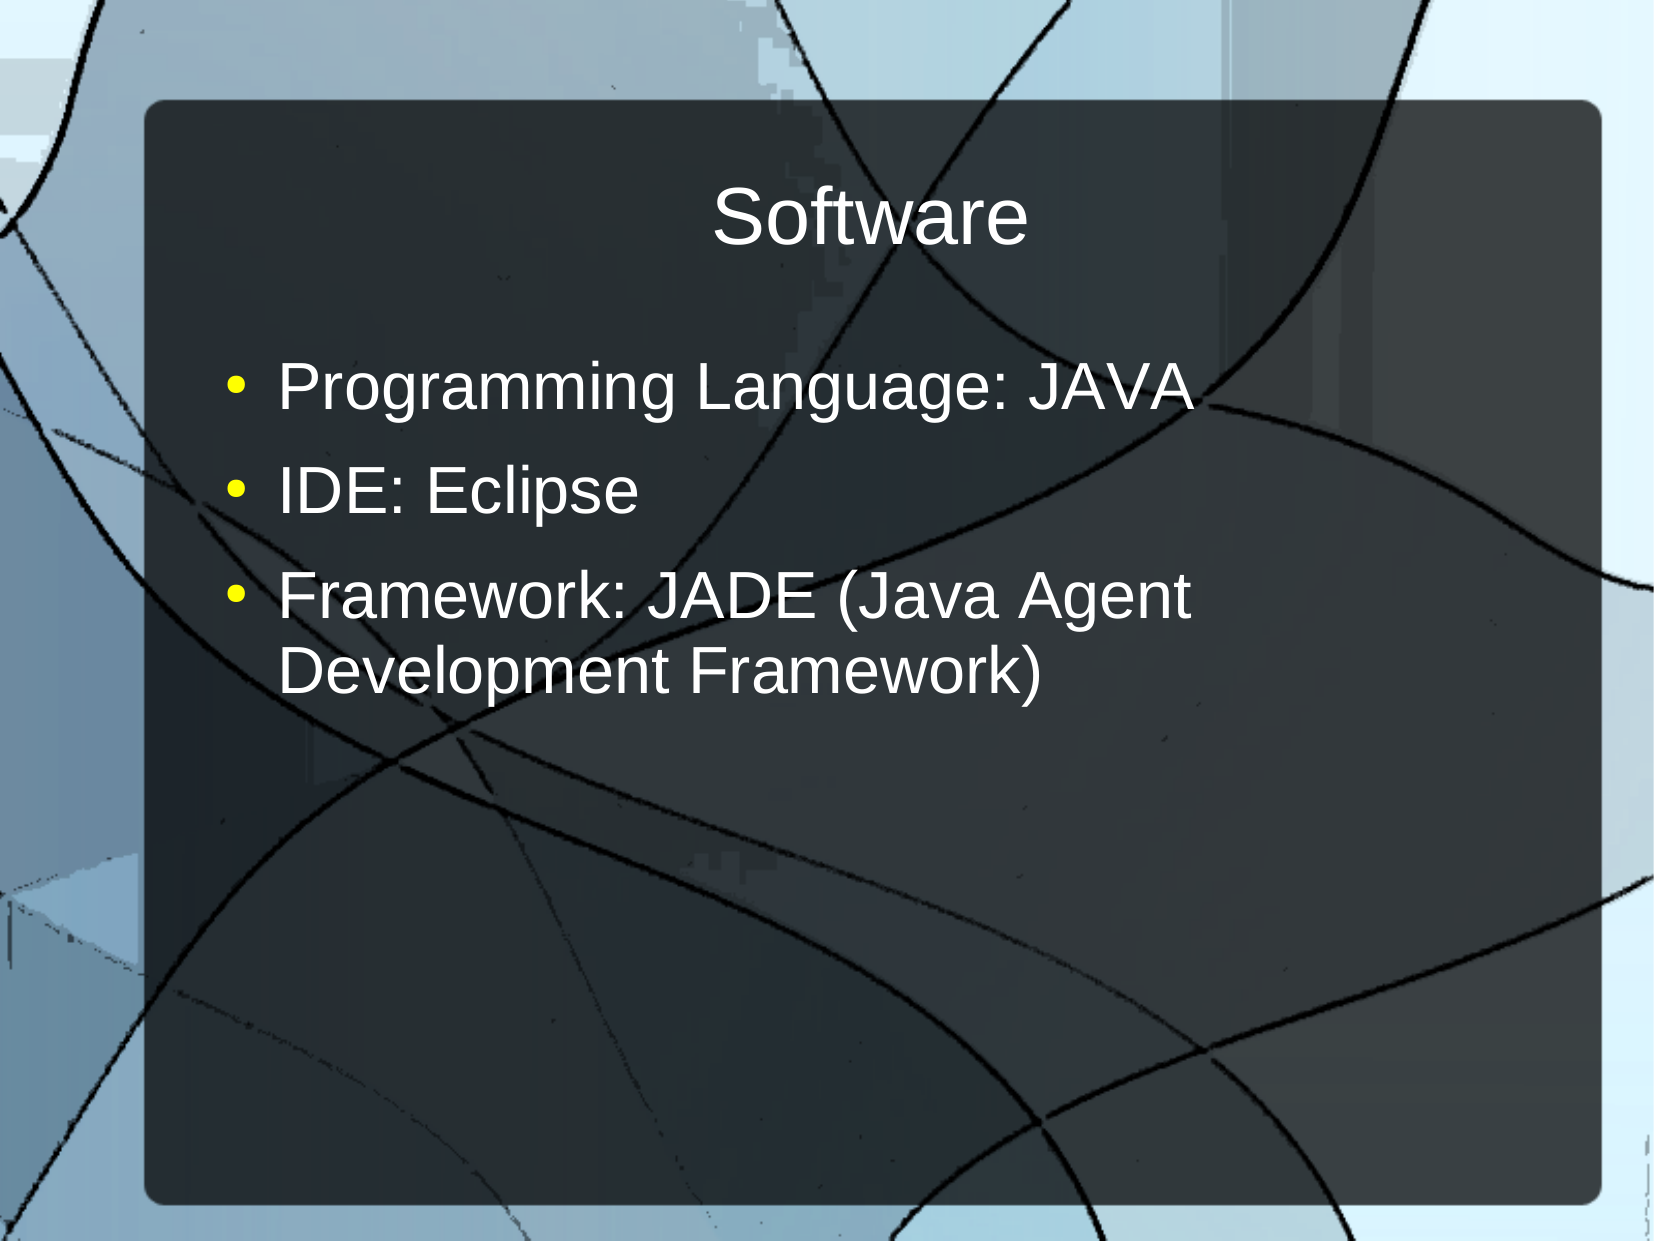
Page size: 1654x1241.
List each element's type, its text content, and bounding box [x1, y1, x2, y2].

picture [0, 0, 1654, 1241]
list Programming Language: JAVA IDE: Eclipse Framework: JADE (Java Agent Development Framework) [206, 349, 1571, 1069]
title Software [159, 108, 1583, 325]
